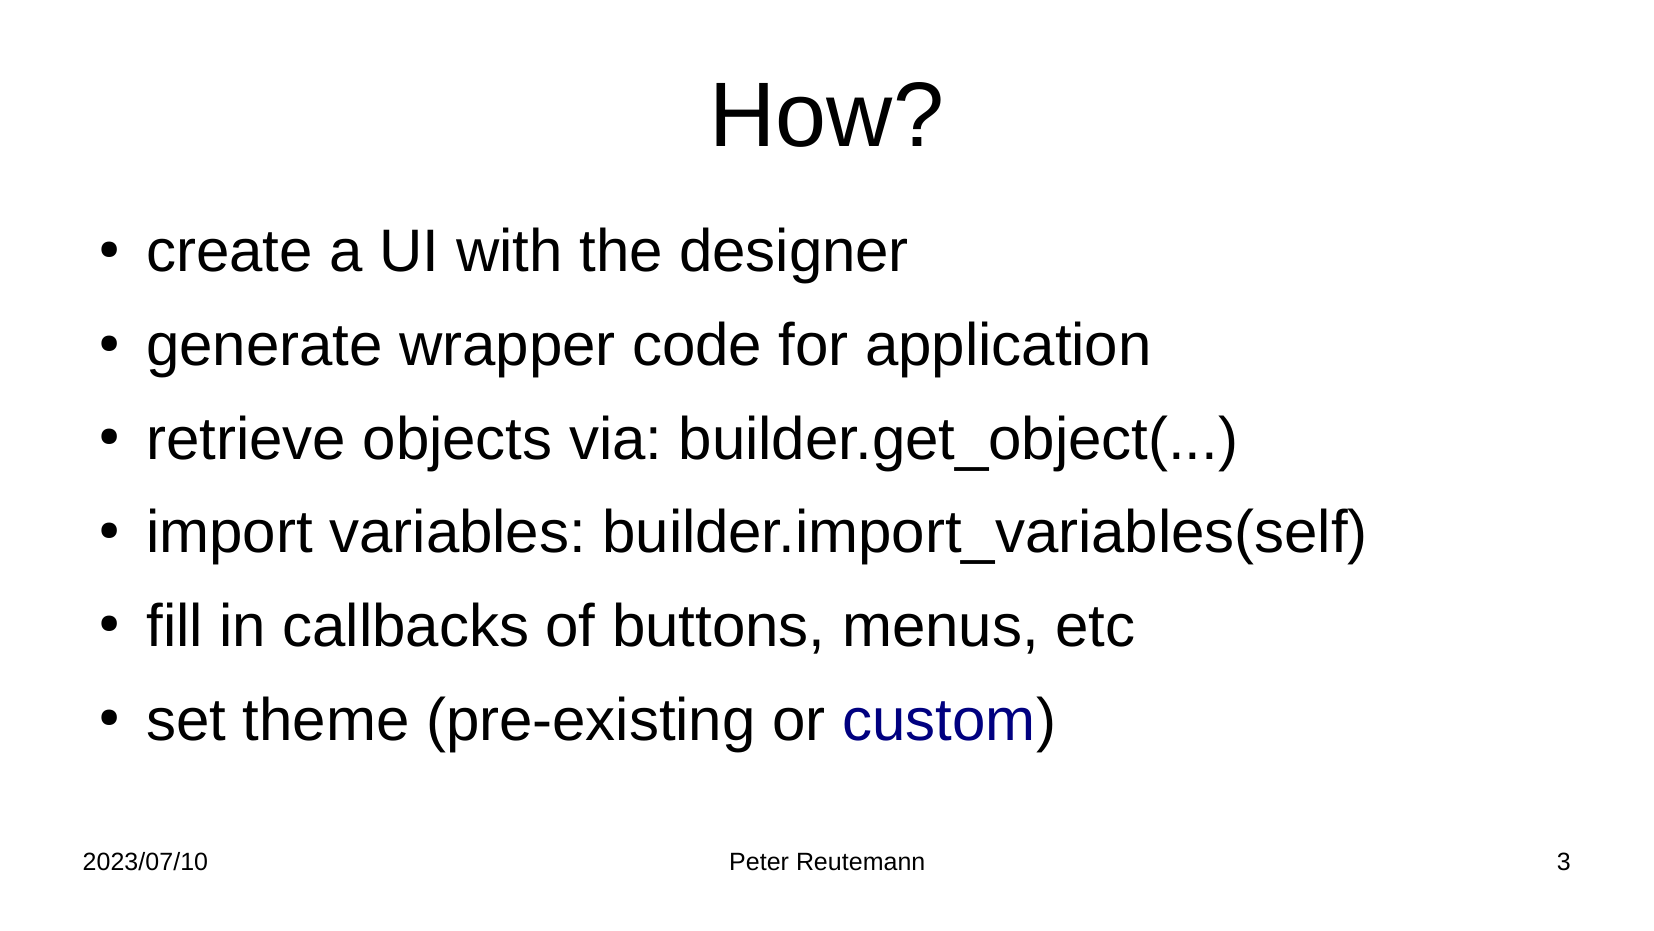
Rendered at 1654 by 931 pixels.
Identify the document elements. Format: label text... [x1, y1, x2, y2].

title How? [82, 37, 1571, 193]
list create a UI with the designer generate wrapper code for application retrieve objects via: builder.get_object(...) import variables: builder.import_variables(self) fill in callbacks of buttons, menus, etc set theme (pre-existing or custom) [82, 217, 1571, 758]
